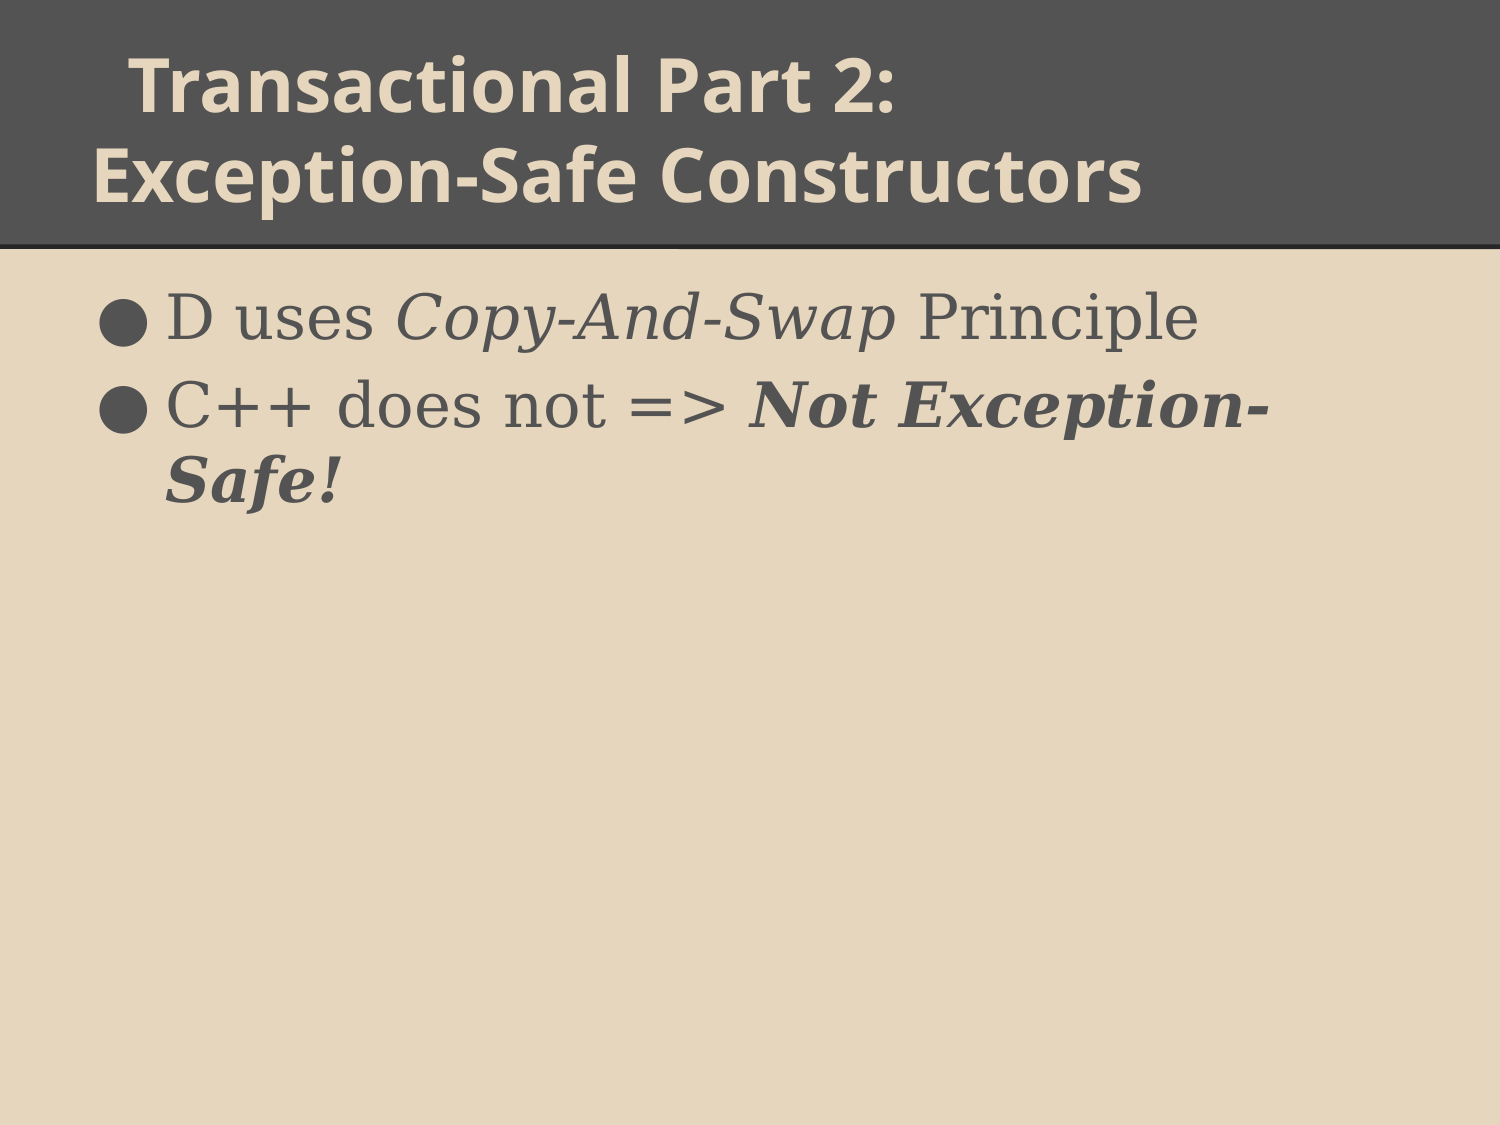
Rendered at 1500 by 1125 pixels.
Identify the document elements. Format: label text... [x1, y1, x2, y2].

title Transactional Part 2: Exception-Safe Constructors [75, 45, 1425, 233]
list D uses Copy-And-Swap Principle C++ does not => Not Exception-Safe! [75, 262, 1425, 1078]
